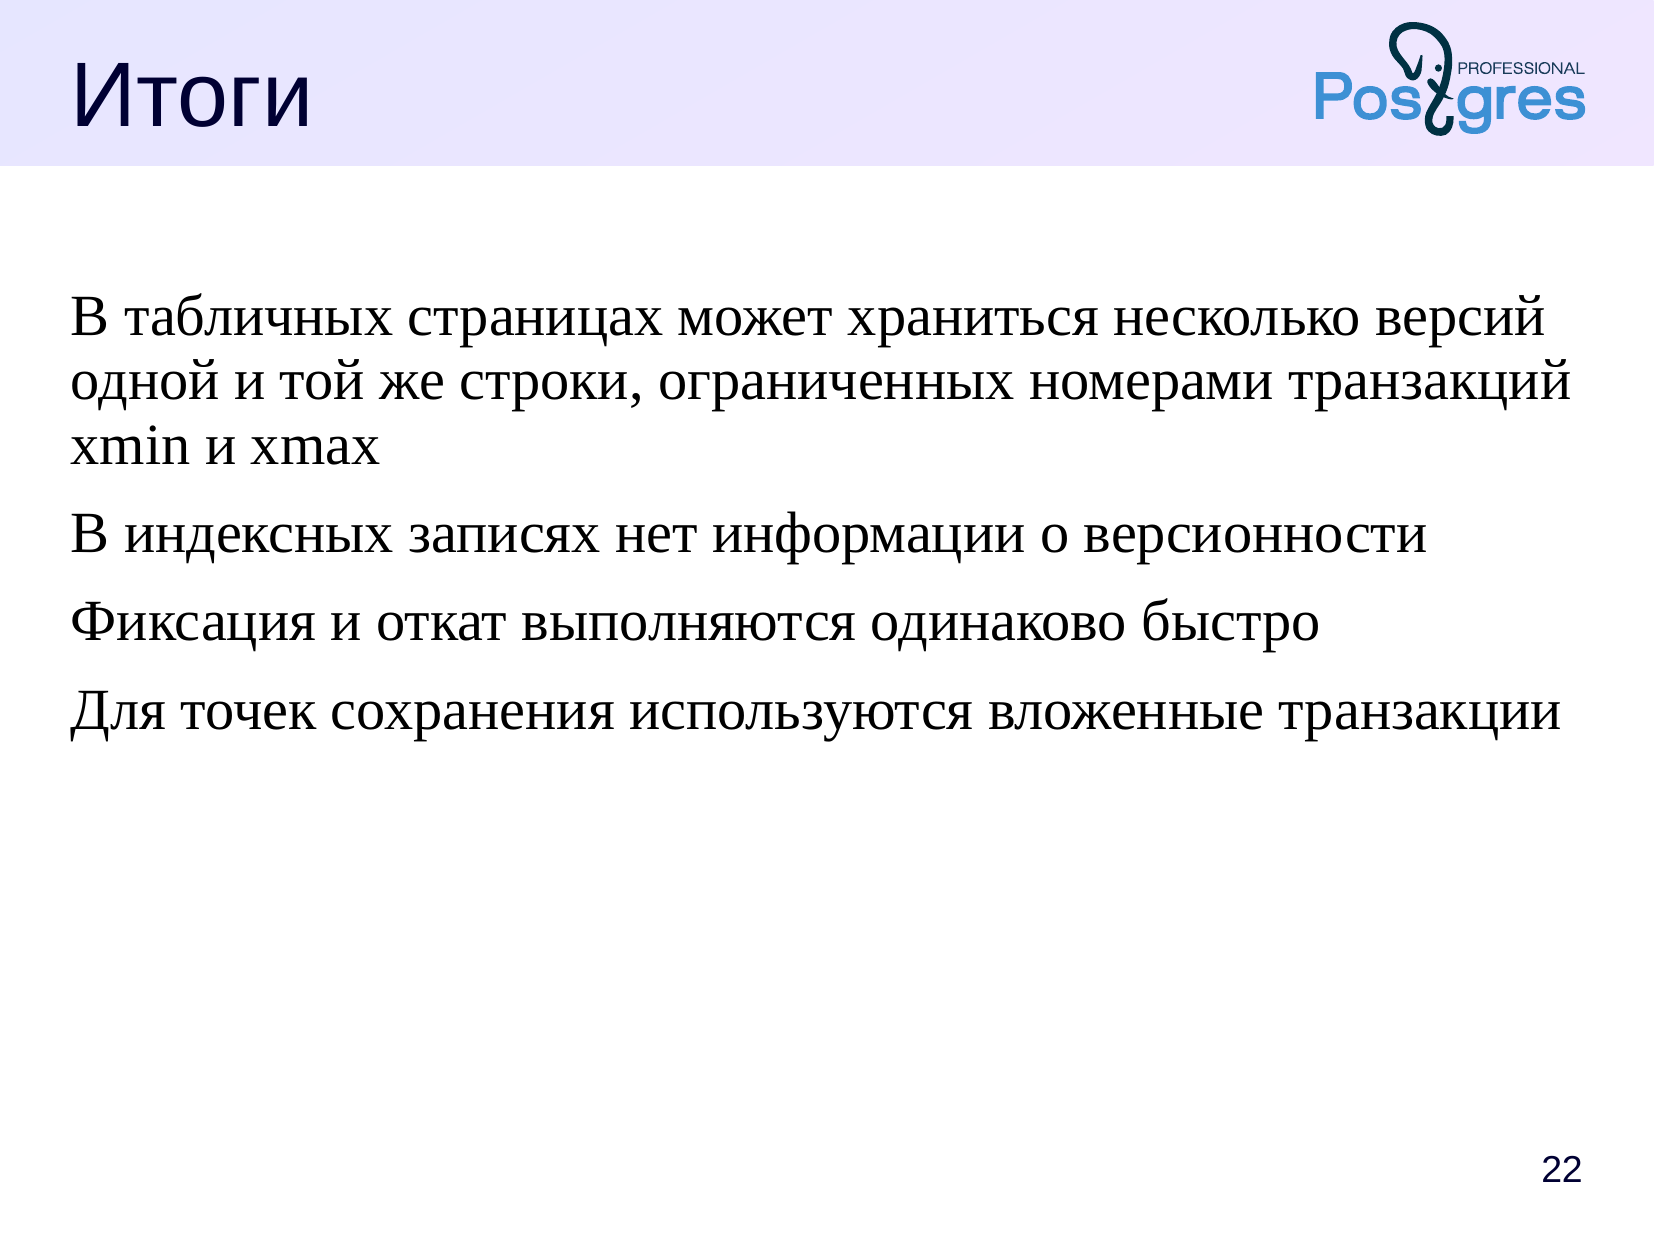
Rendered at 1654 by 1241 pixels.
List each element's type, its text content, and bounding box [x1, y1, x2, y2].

title Итоги [70, 43, 1241, 147]
list В табличных страницах может храниться несколько версий одной и той же строки, ограниченных номерами транзакций xmin и xmax В индексных записях нет информации о версионности Фиксация и откат выполняются одинаково быстро Для точек сохранения используются вложенные транзакции [70, 283, 1583, 1134]
